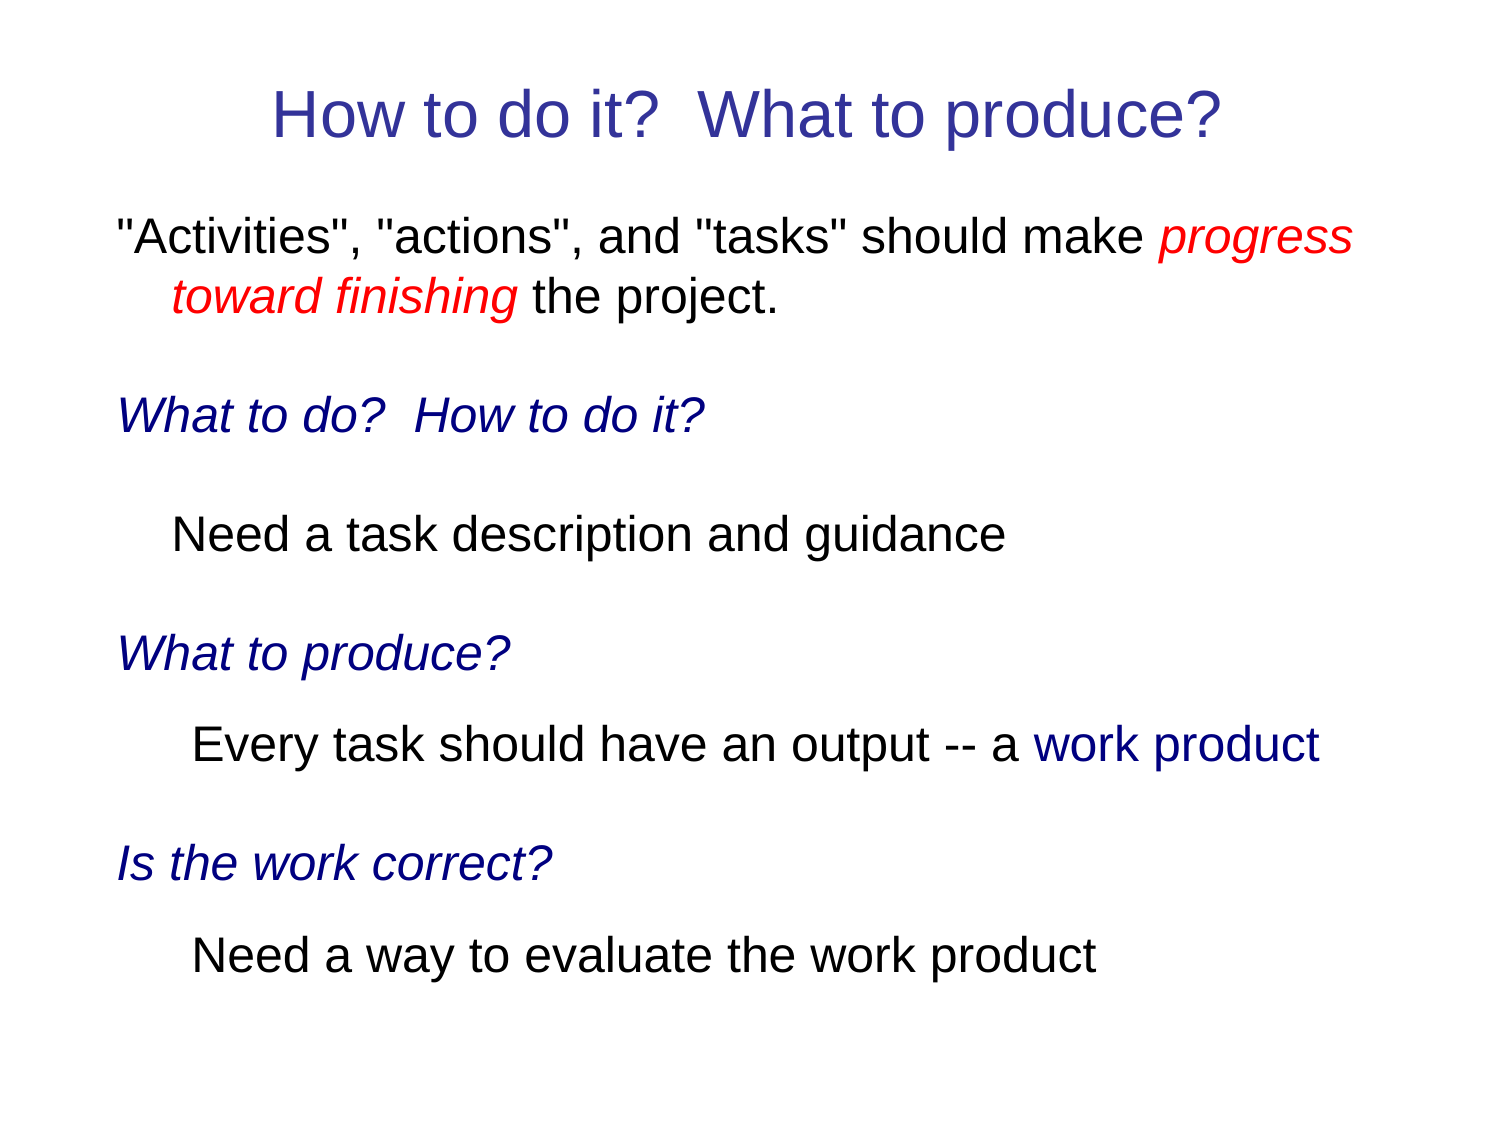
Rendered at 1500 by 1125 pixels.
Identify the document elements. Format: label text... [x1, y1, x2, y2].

title How to do it? What to produce? [100, 42, 1395, 180]
list "Activities", "actions", and "tasks" should make progress toward finishing the project. What to do? How to do it? Need a task description and guidance What to produce? Every task should have an output -- a work product Is the work correct? Need a way to evaluate the work product [100, 195, 1395, 1021]
